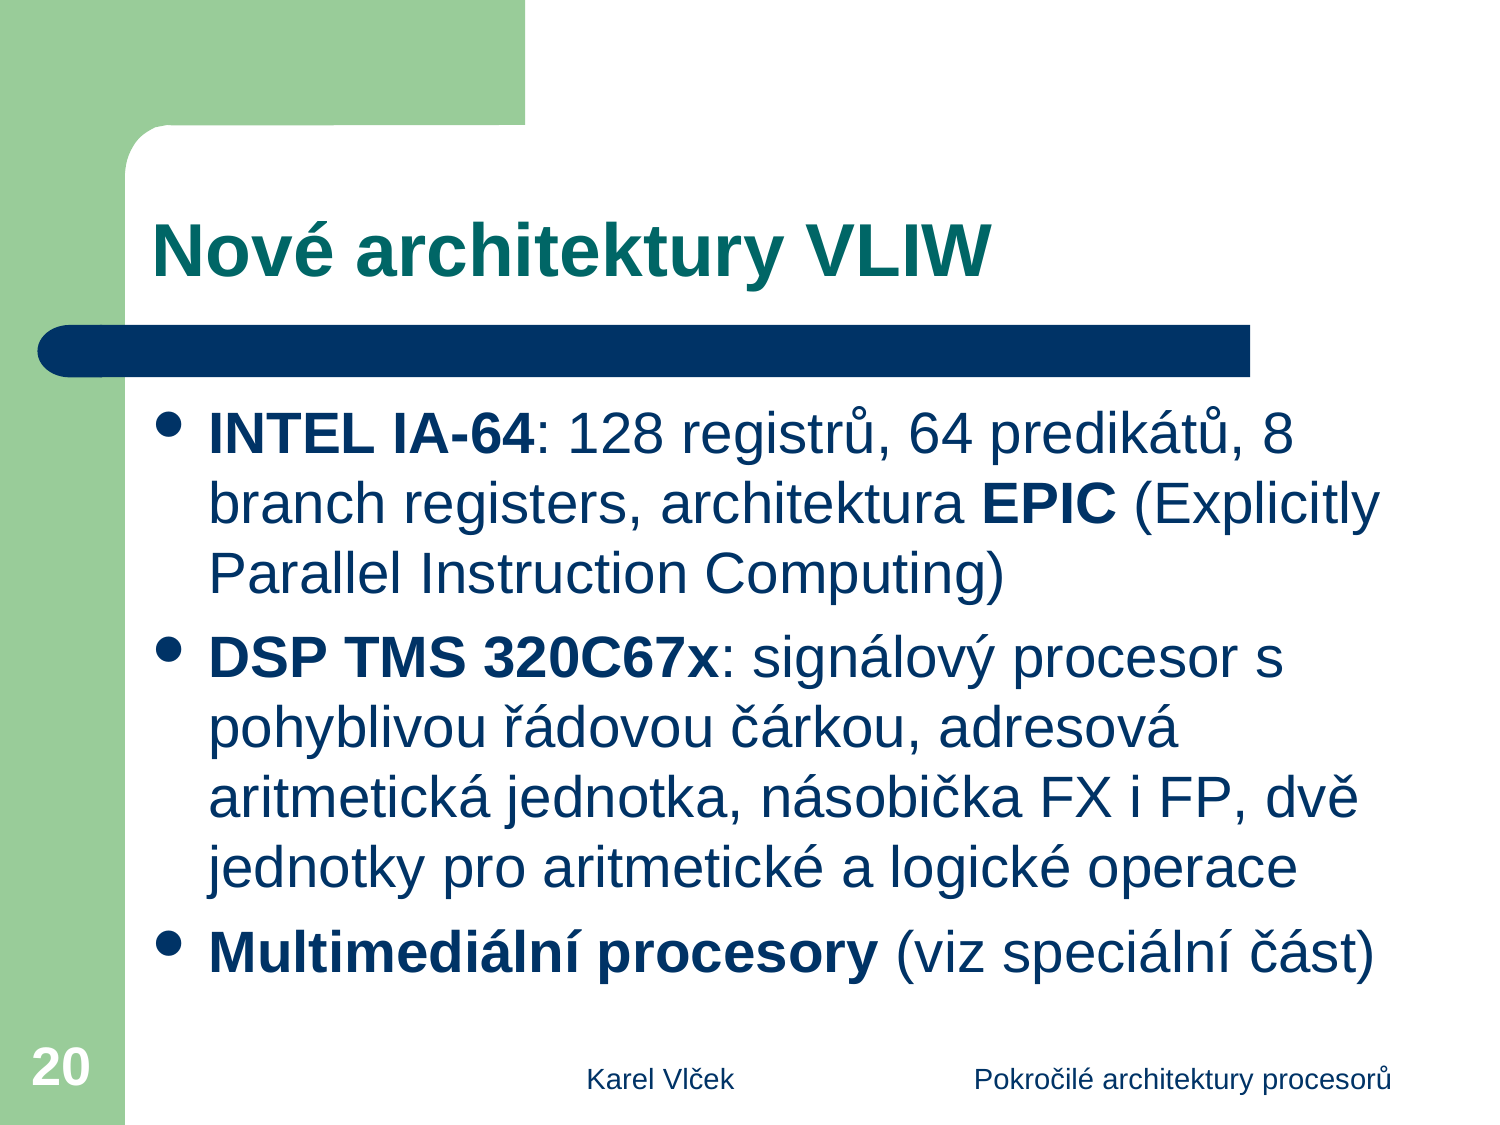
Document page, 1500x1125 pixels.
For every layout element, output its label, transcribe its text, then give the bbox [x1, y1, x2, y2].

title Nové architektury VLIW [136, 136, 1414, 301]
list INTEL IA-64: 128 registrů, 64 predikátů, 8 branch registers, architektura EPIC (Explicitly Parallel Instruction Computing) DSP TMS 320C67x: signálový procesor s pohyblivou řádovou čárkou, adresová aritmetická jednotka, násobička FX i FP, dvě jednotky pro aritmetické a logické operace Multimediální procesory (viz speciální část) [137, 387, 1400, 999]
